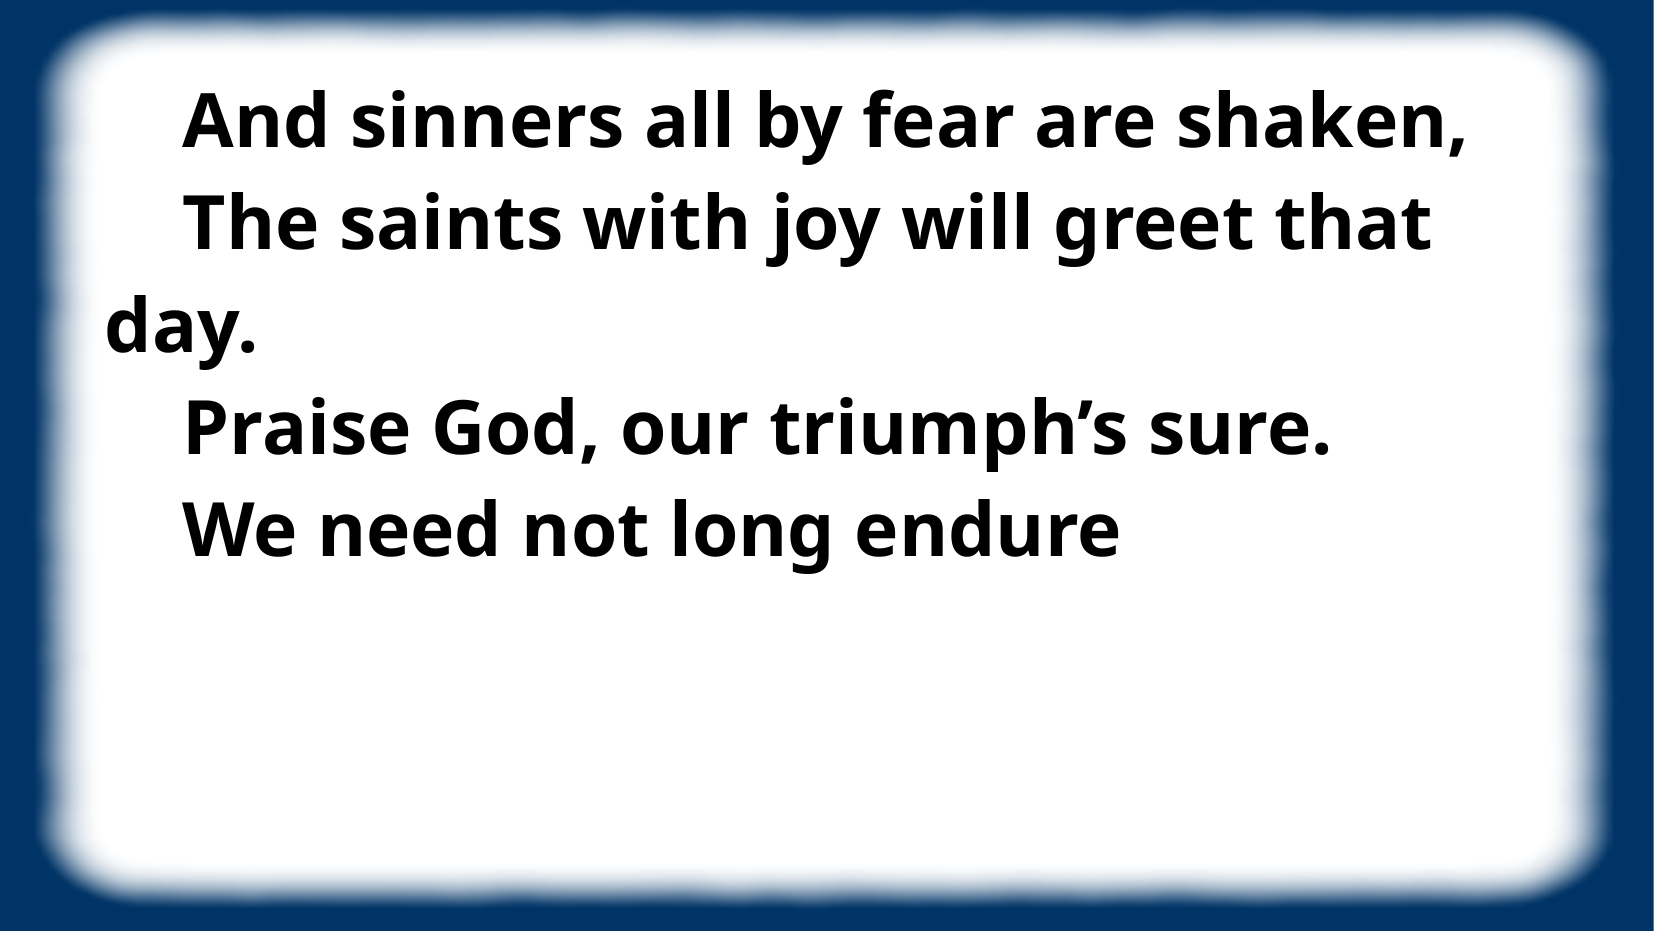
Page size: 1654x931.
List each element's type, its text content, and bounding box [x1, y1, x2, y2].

picture [0, 0, 1654, 931]
text_box And sinners all by fear are shaken, The saints with joy will greet that day. Praise God, our triumph’s sure. We need not long endure [90, 60, 1561, 481]
